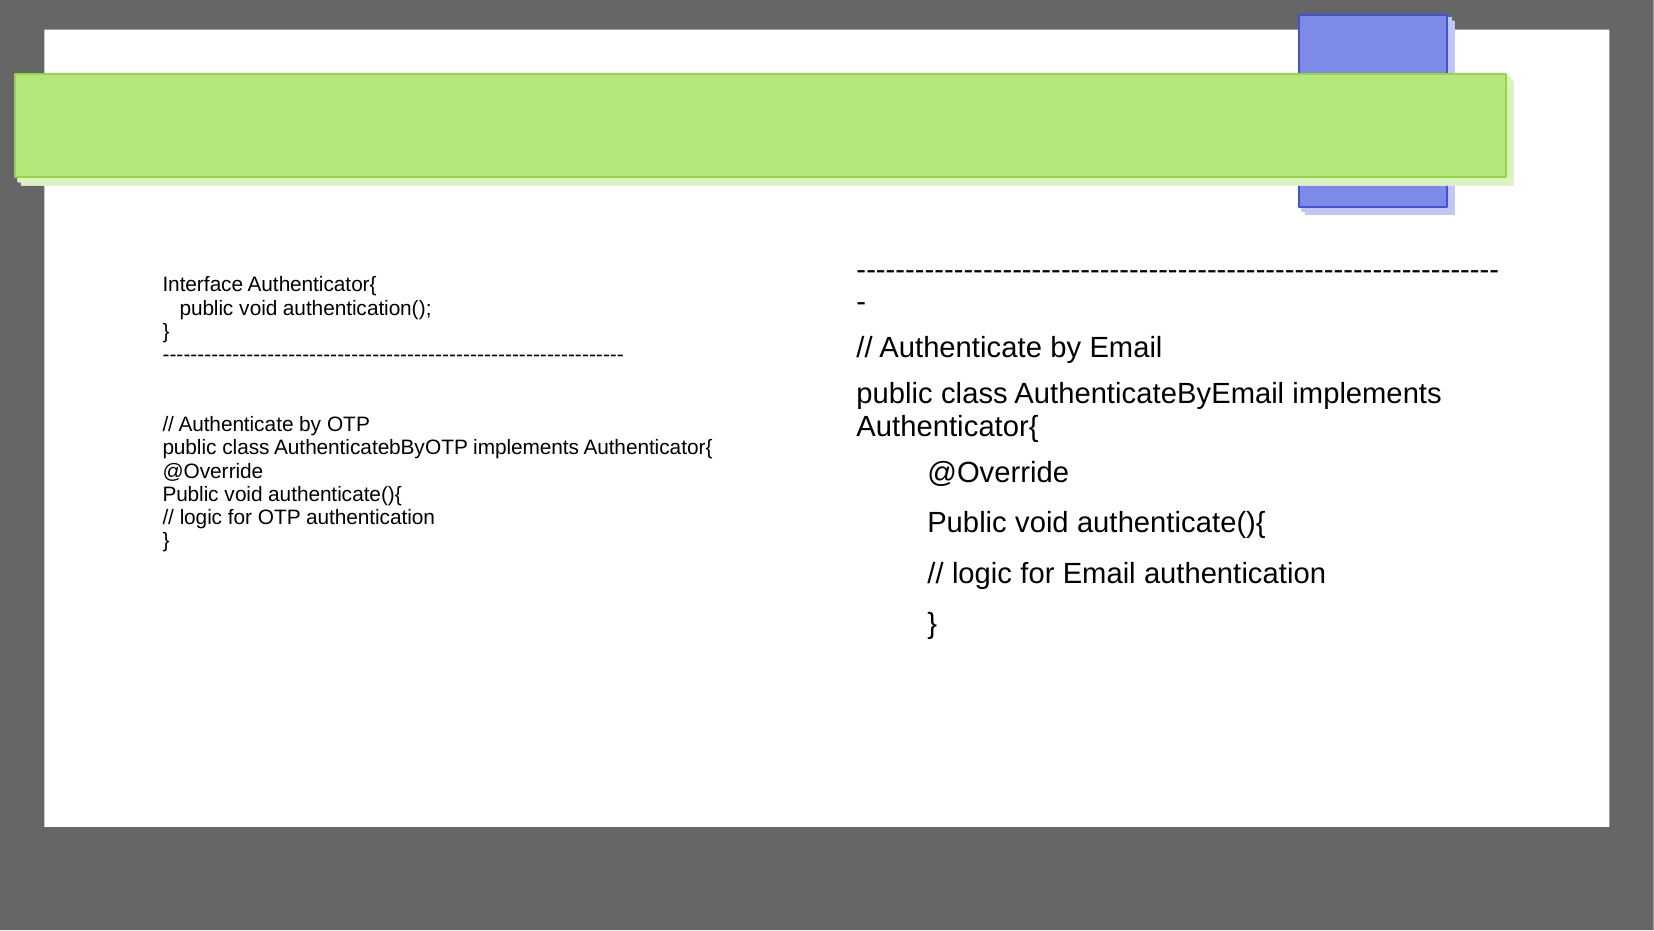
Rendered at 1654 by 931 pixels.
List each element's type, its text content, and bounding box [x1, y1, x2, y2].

text_box Interface Authenticator{ public void authentication(); } ------------------------------------------------------------------ // Authenticate by OTP public class AuthenticatebByOTP implements Authenticator{ @Override Public void authenticate(){ // logic for OTP authentication } [147, 265, 844, 754]
list ------------------------------------------------------------------- // Authenticate by Email public class AuthenticateByEmail implements Authenticator{ @Override Public void authenticate(){ // logic for Email authentication } [785, 206, 1506, 798]
